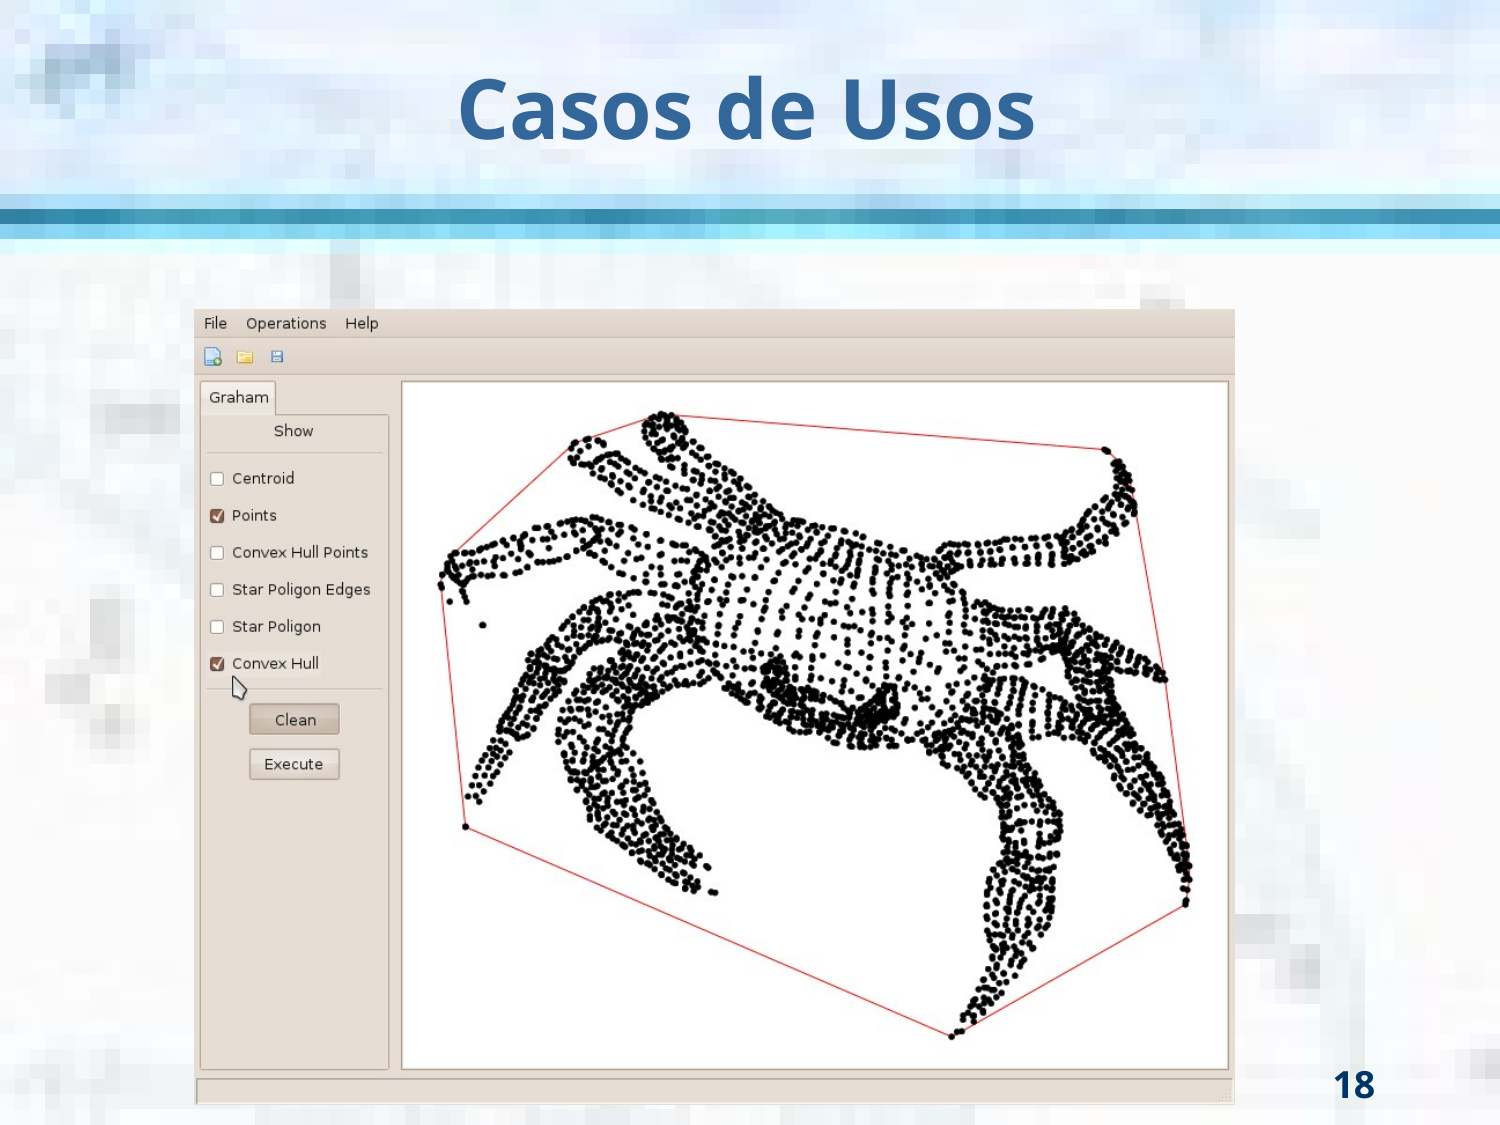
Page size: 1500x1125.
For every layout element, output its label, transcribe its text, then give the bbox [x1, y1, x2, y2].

picture [0, 216, 1500, 1125]
text_box Casos de Usos [0, 0, 1500, 216]
